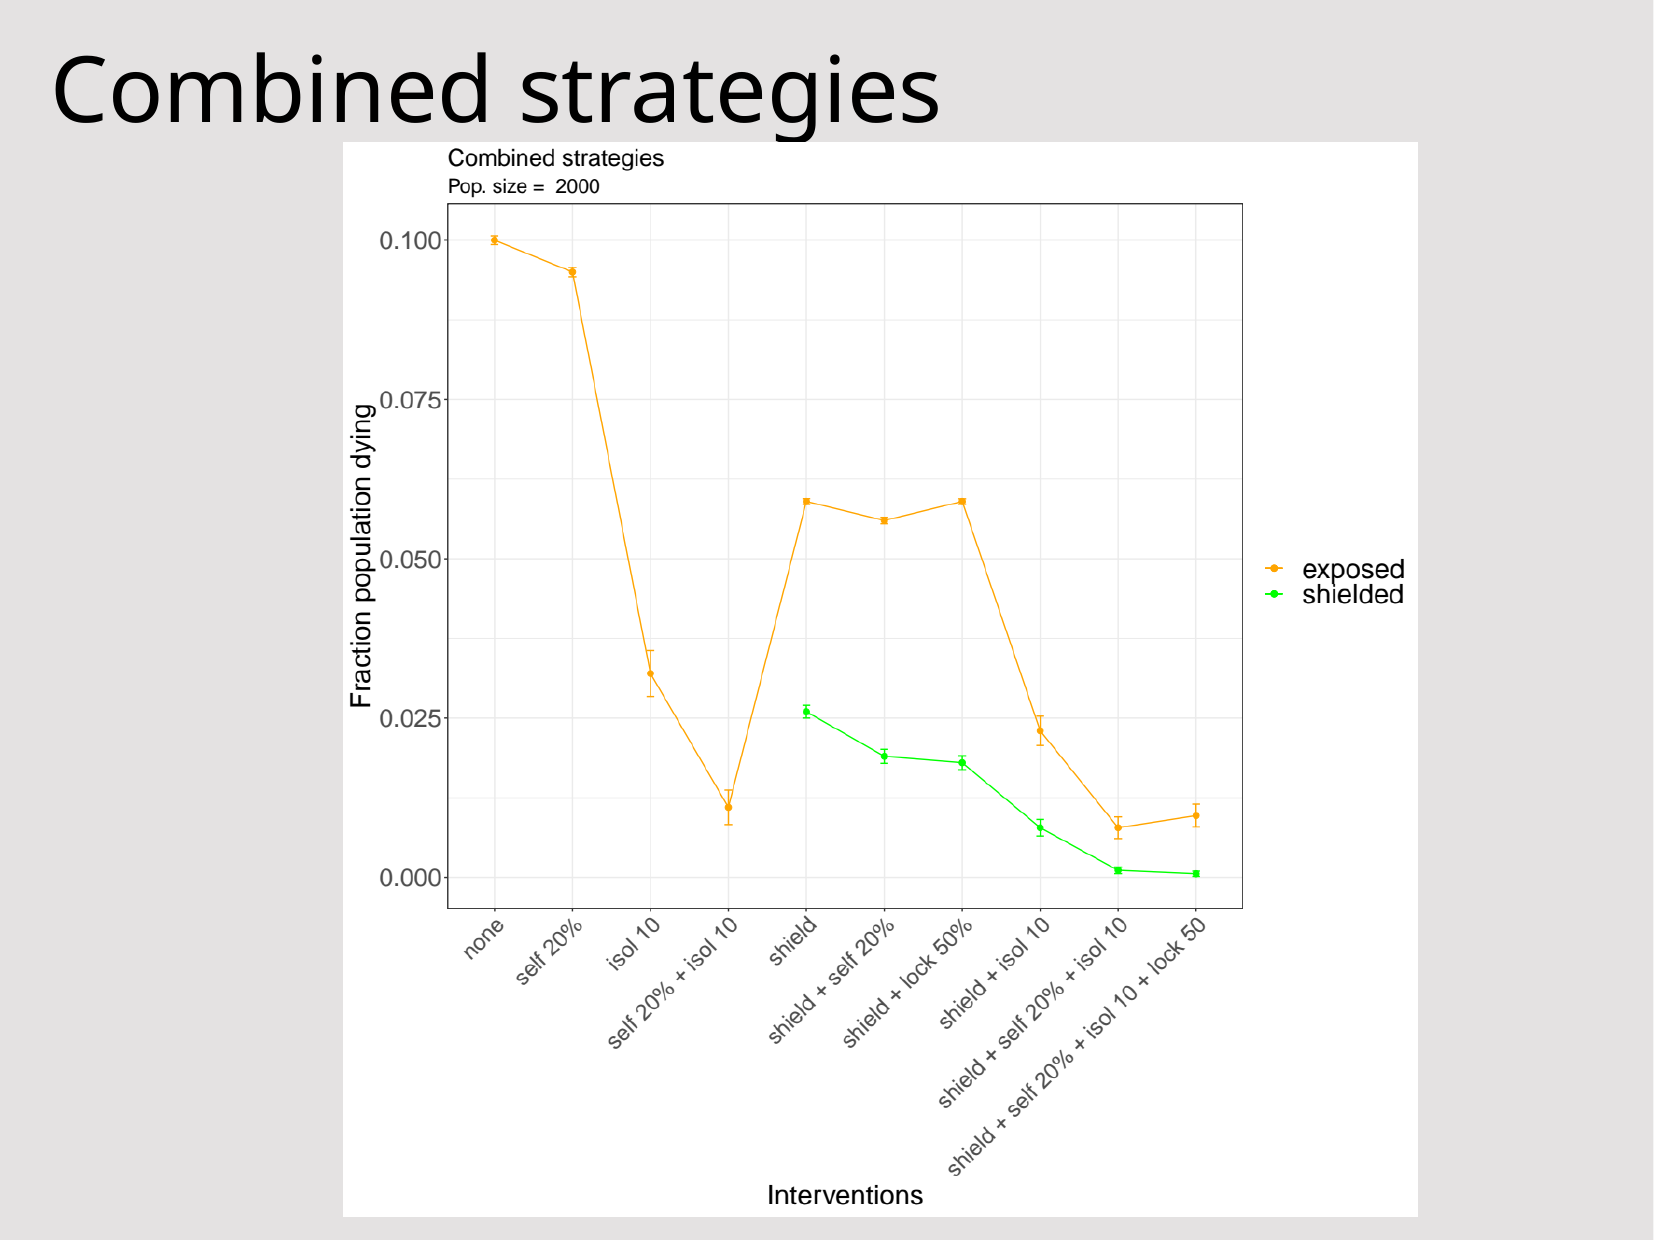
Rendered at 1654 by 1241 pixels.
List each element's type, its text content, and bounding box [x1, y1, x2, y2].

text_box Combined strategies [35, 16, 1595, 166]
picture [343, 142, 1418, 1217]
